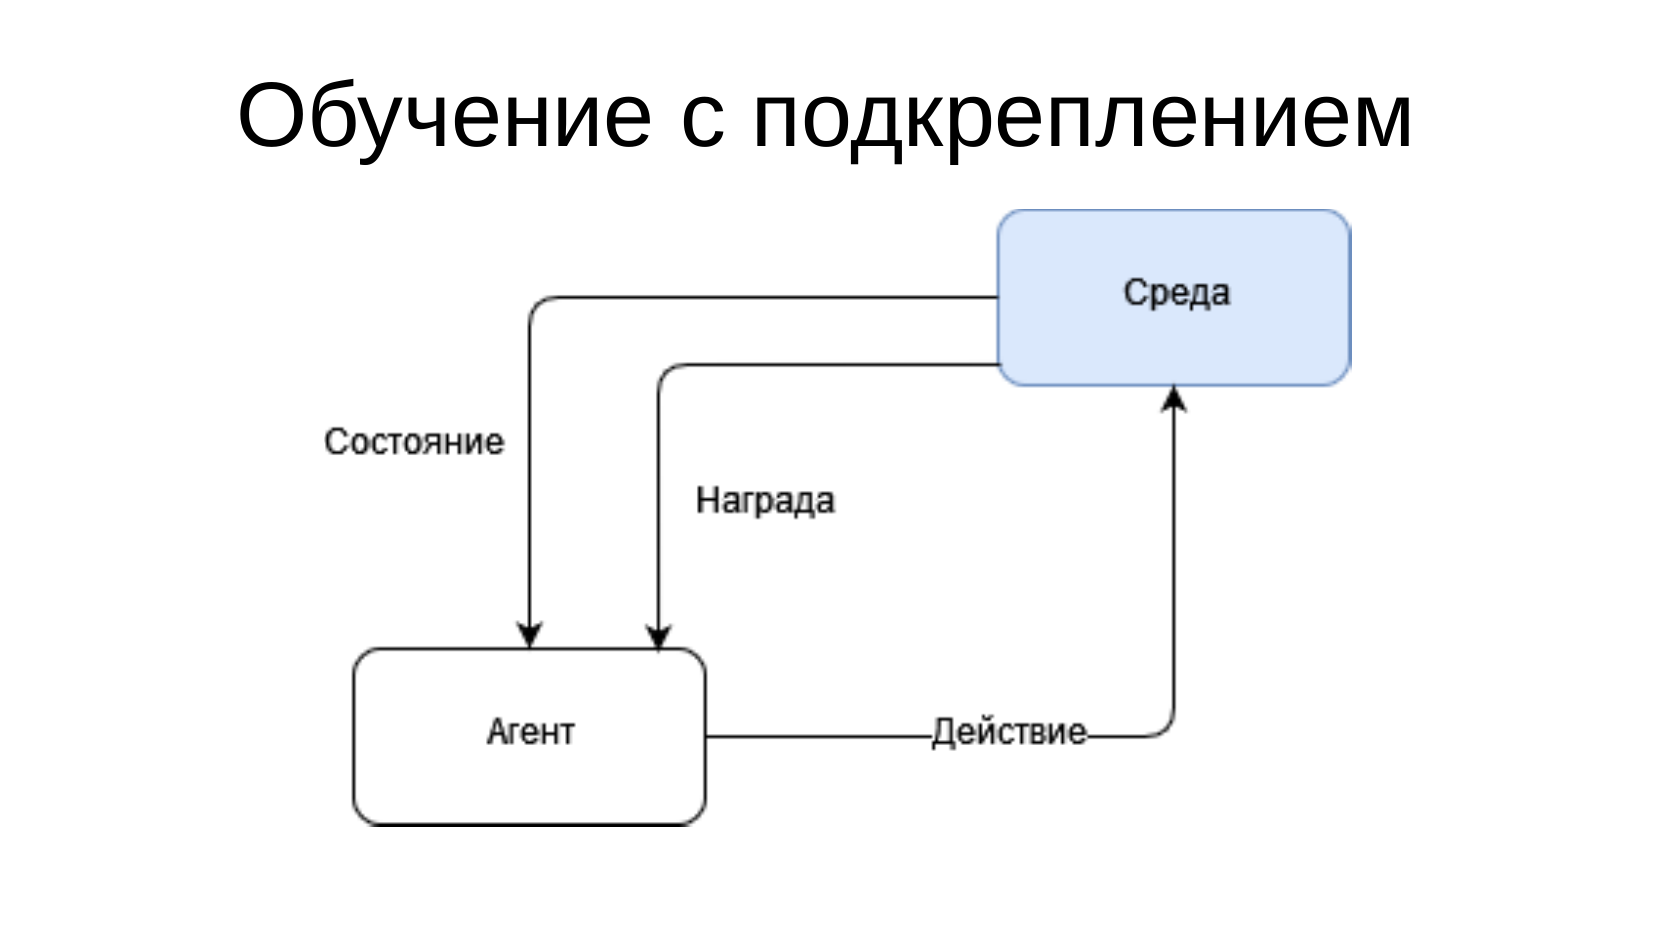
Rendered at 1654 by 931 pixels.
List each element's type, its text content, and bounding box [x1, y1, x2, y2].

title Обучение с подкреплением [82, 37, 1571, 193]
picture [324, 209, 1352, 827]
